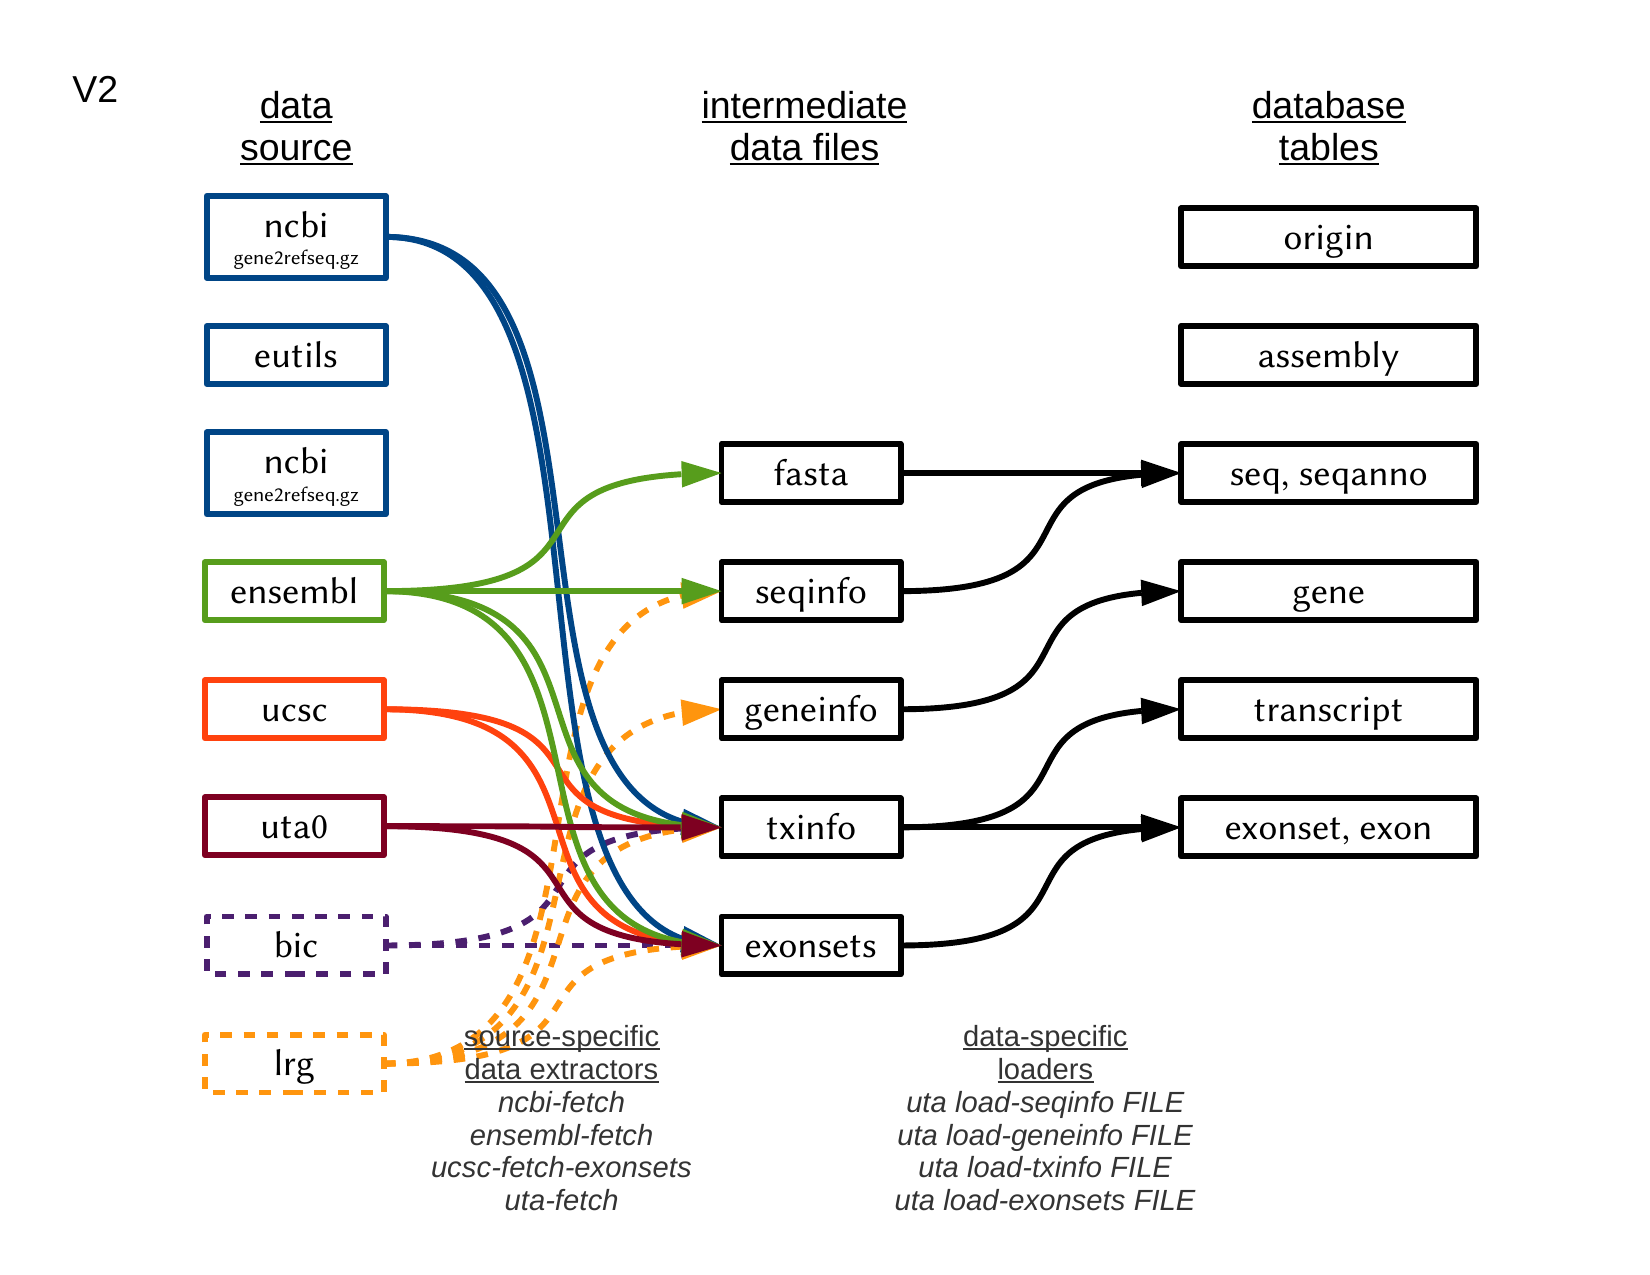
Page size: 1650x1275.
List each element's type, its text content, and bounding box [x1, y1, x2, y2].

text_box fasta [721, 444, 901, 502]
text_box uta0 [204, 797, 384, 856]
text_box gene [1181, 562, 1477, 621]
text_box geneinfo [721, 680, 901, 739]
text_box database tables [1181, 77, 1477, 177]
text_box V2 [57, 61, 133, 119]
text_box ncbi gene2refseq.gz [206, 432, 386, 515]
text_box intermediate data files [679, 77, 931, 177]
text_box source-specific data extractors ncbi-fetch ensembl-fetch ucsc-fetch-exonsets uta-fetch [416, 1012, 708, 1225]
text_box transcript [1181, 680, 1477, 739]
text_box origin [1181, 208, 1477, 267]
text_box ucsc [204, 680, 384, 739]
text_box assembly [1181, 325, 1477, 384]
text_box eutils [206, 326, 386, 384]
text_box data source [206, 77, 386, 177]
text_box ensembl [204, 562, 384, 621]
text_box bic [206, 916, 386, 975]
text_box seqinfo [721, 562, 901, 621]
text_box exonset, exon [1181, 798, 1477, 857]
text_box lrg [204, 1034, 384, 1093]
text_box ncbi gene2refseq.gz [206, 195, 386, 278]
text_box exonsets [721, 916, 901, 975]
text_box seq, seqanno [1181, 444, 1477, 502]
text_box data-specific loaders uta load-seqinfo FILE uta load-geneinfo FILE uta load-txinfo FILE uta load-exonsets FILE [879, 1012, 1212, 1225]
text_box txinfo [721, 798, 901, 857]
